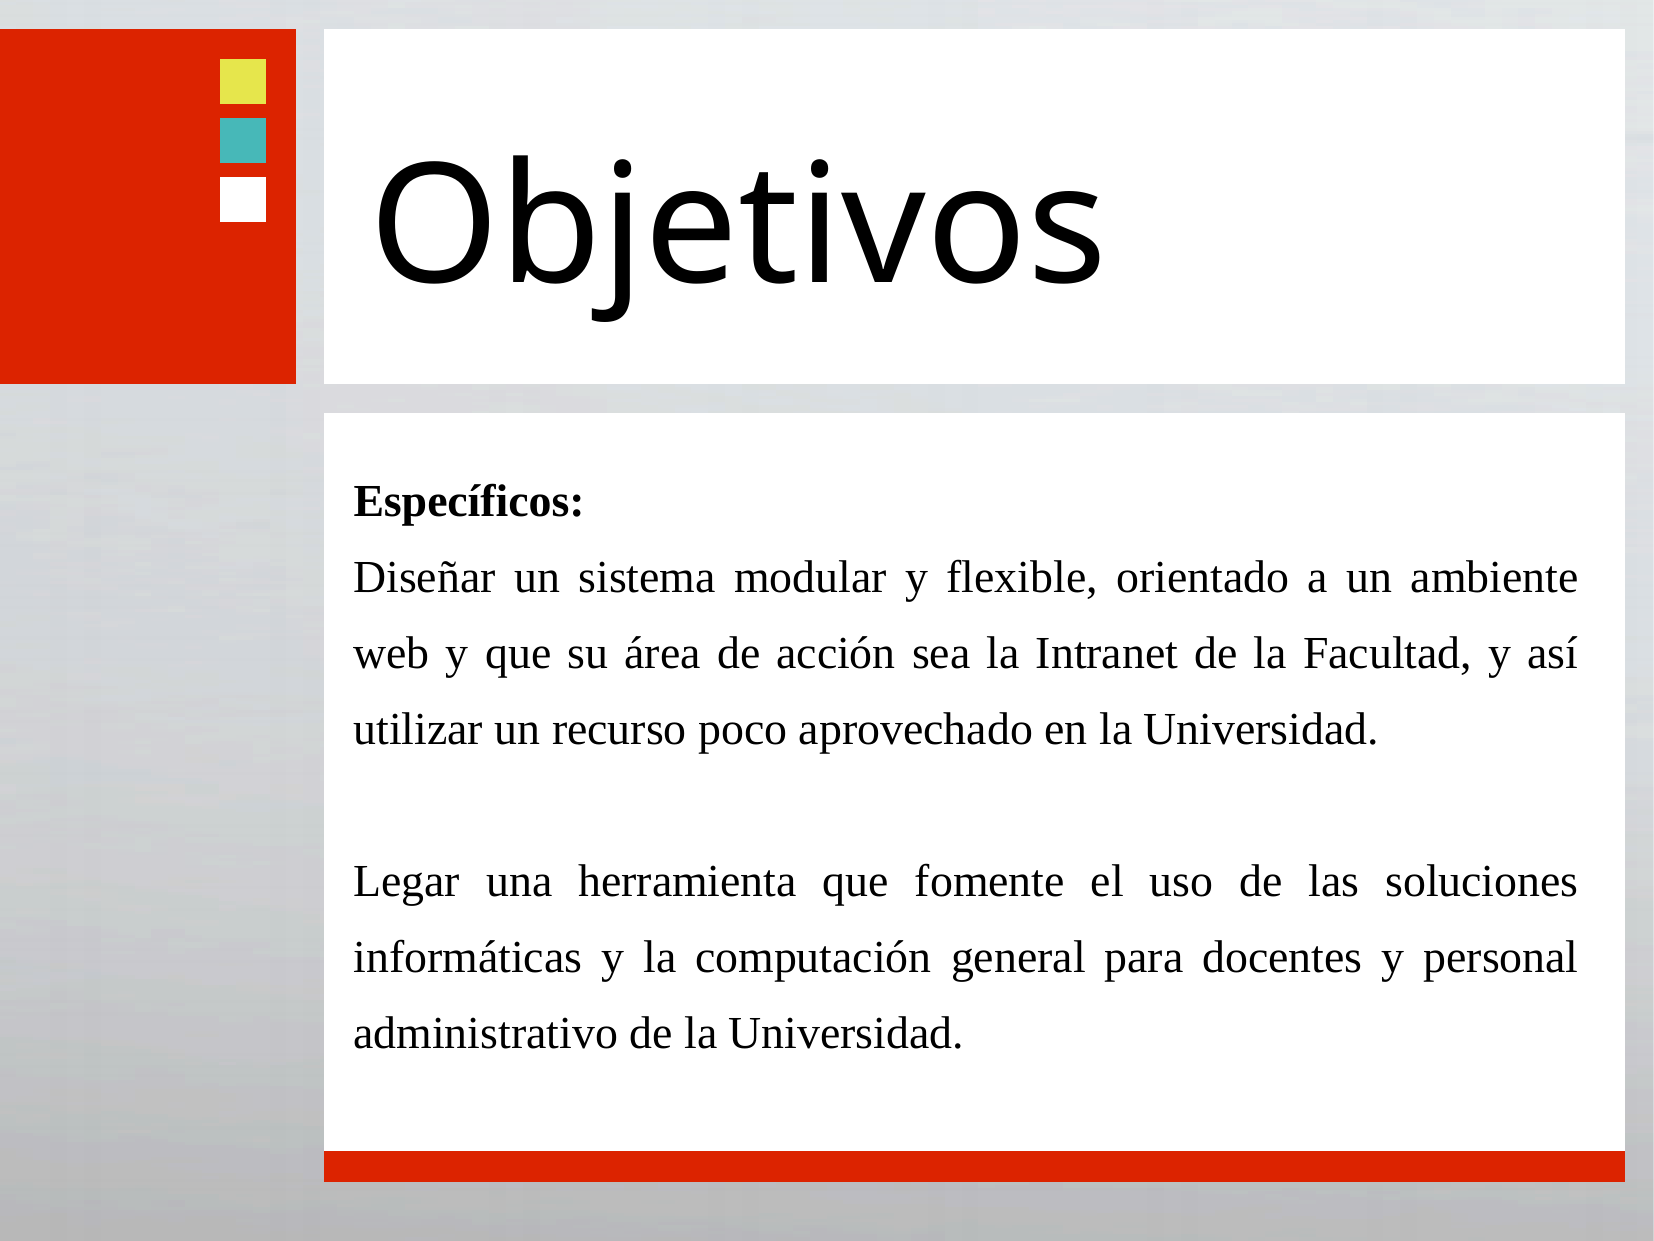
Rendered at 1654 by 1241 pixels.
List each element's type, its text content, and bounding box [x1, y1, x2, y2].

picture [0, 0, 1654, 1241]
text_box Específicos: Diseñar un sistema modular y flexible, orientado a un ambiente web y que su área de acción sea la Intranet de la Facultad, y así utilizar un recurso poco aprovechado en la Universidad. Legar una herramienta que fomente el uso de las soluciones informáticas y la computación general para docentes y personal administrativo de la Universidad. [338, 442, 1595, 1142]
text_box General: Desarrollar e implementar un sistema informático, que automatice los procesos de las funciones principales del Laboratorio de cómputo y de toda la Unidad de Hardware del Departamento de Ingeniería y Arquitectura. [354, 442, 1625, 1152]
text_box Objetivos [354, 96, 1595, 313]
